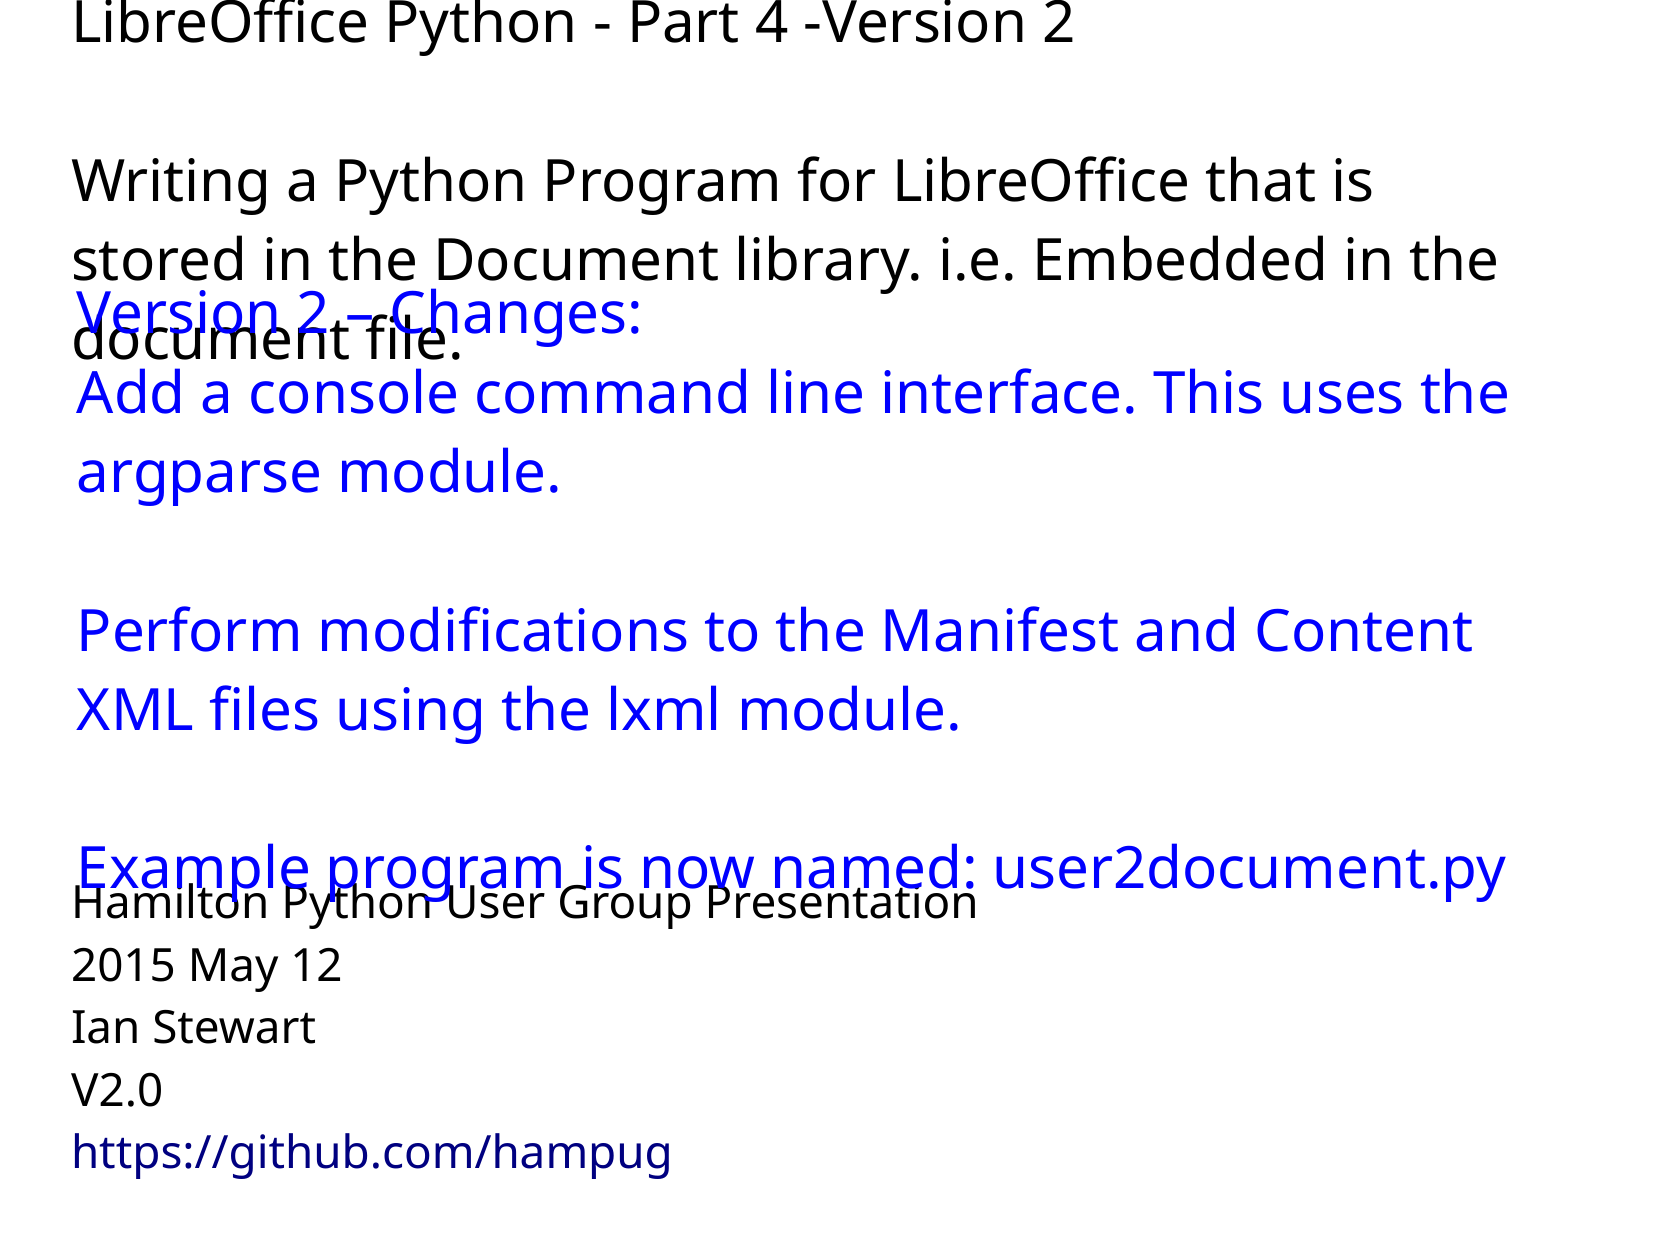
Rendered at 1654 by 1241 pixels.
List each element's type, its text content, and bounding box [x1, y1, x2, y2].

text_box Hamilton Python User Group Presentation 2015 May 12 Ian Stewart V2.0 https://github.com/hampug [70, 905, 1560, 1210]
title Version 2 – Changes: Add a console command line interface. This uses the argparse module. Perform modifications to the Manifest and Content XML files using the lxml module. Example program is now named: user2document.py [76, 339, 1566, 918]
title LibreOffice Python - Part 4 -Version 2 Writing a Python Program for LibreOffice that is stored in the Document library. i.e. Embedded in the document file. [70, 49, 1560, 307]
